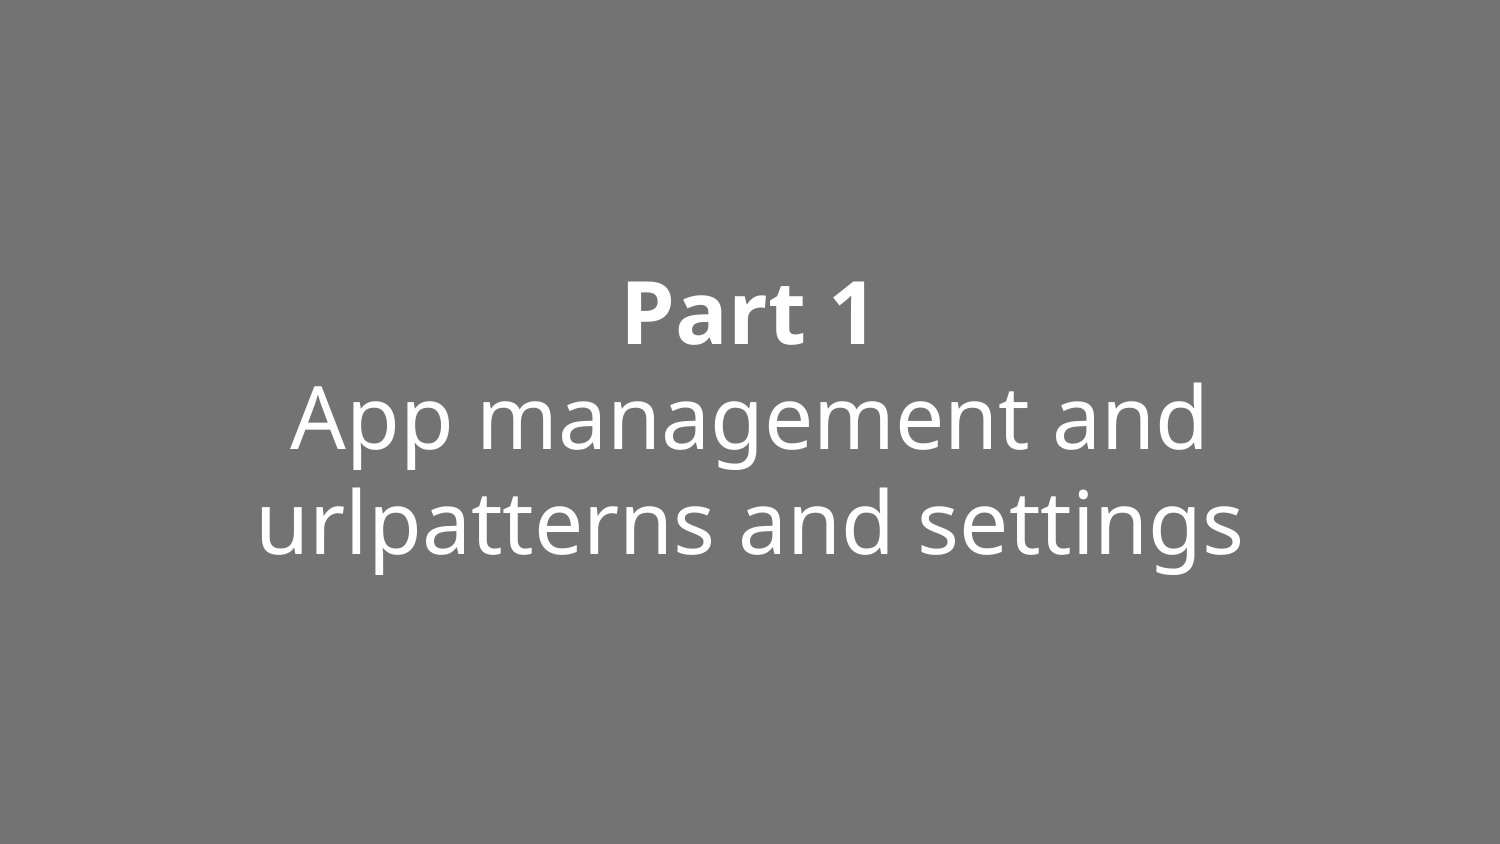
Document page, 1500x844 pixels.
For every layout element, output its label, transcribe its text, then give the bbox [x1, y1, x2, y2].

title Part 1 App management and urlpatterns and settings [75, 58, 1425, 771]
